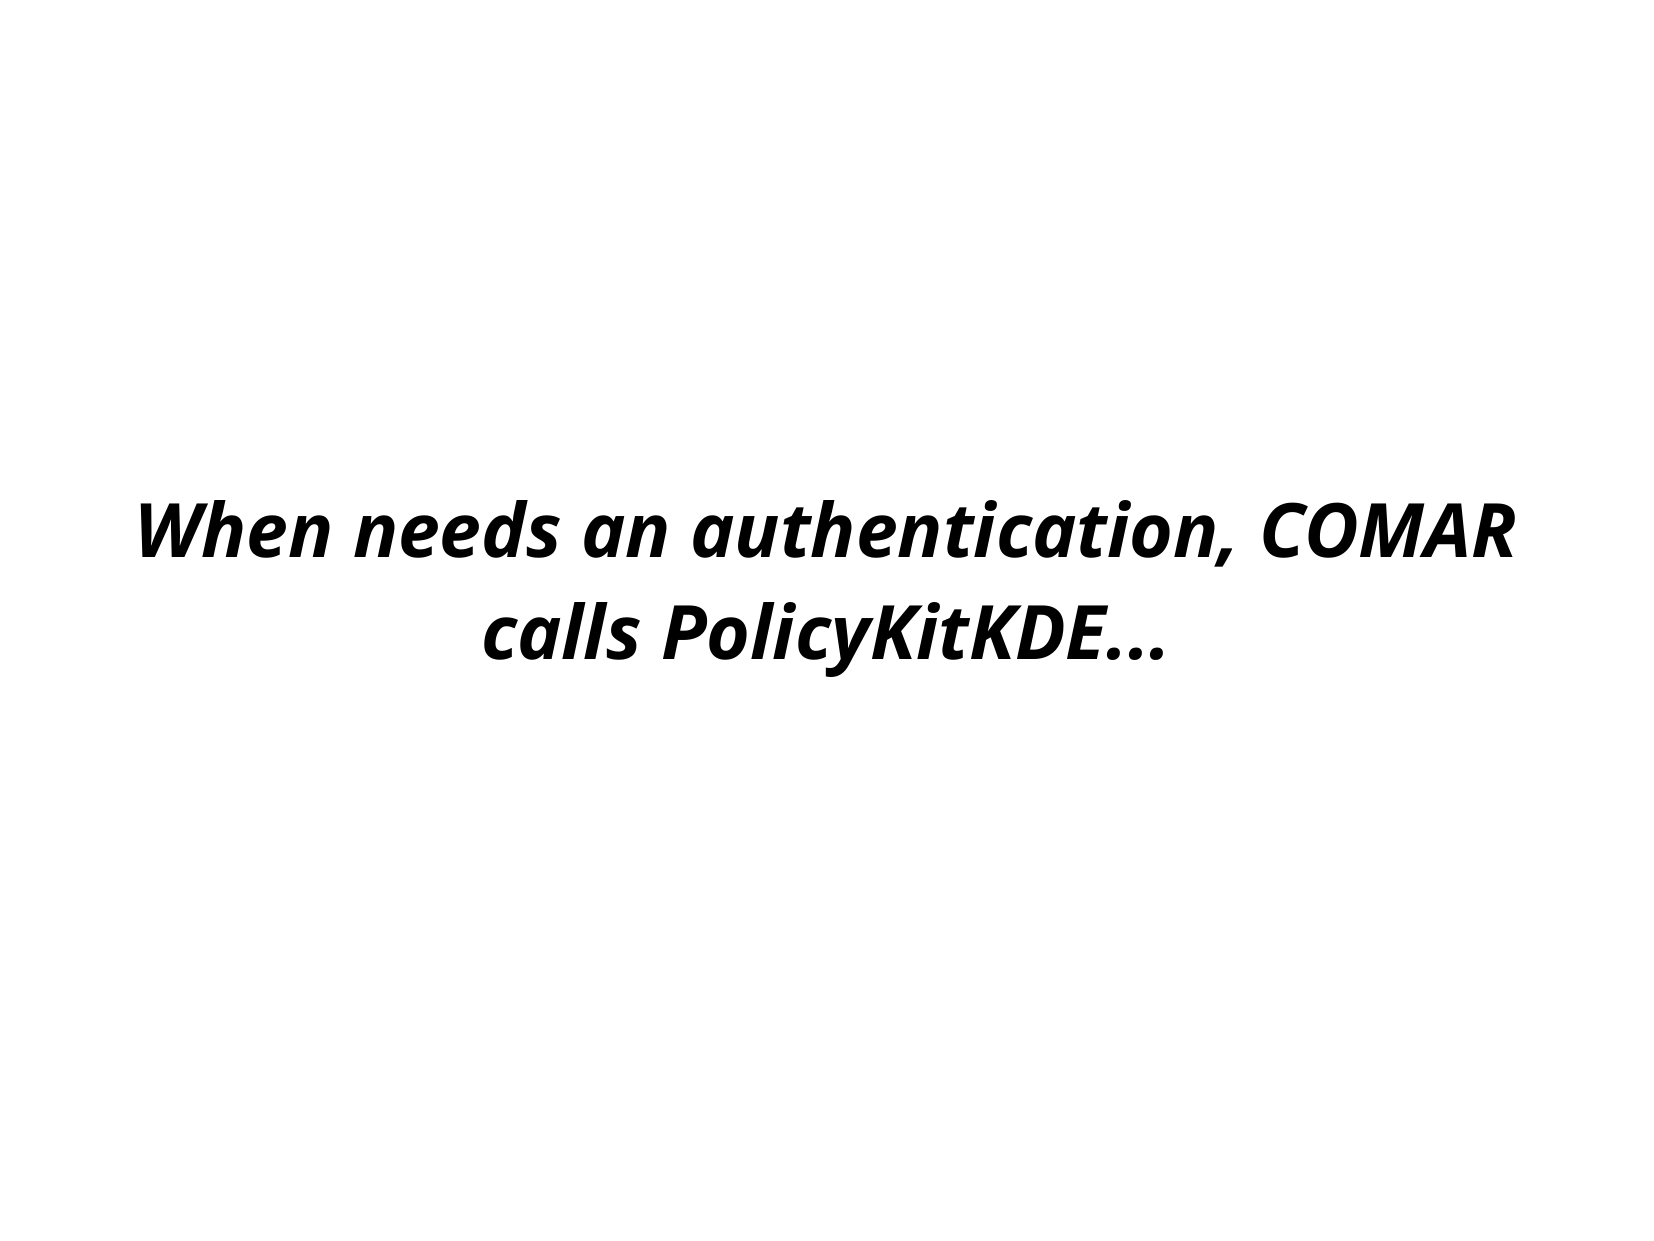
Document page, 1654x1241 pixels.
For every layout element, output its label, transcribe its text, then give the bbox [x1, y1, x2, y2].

subtitle When needs an authentication, COMAR calls PolicyKitKDE... [82, 49, 1571, 1109]
